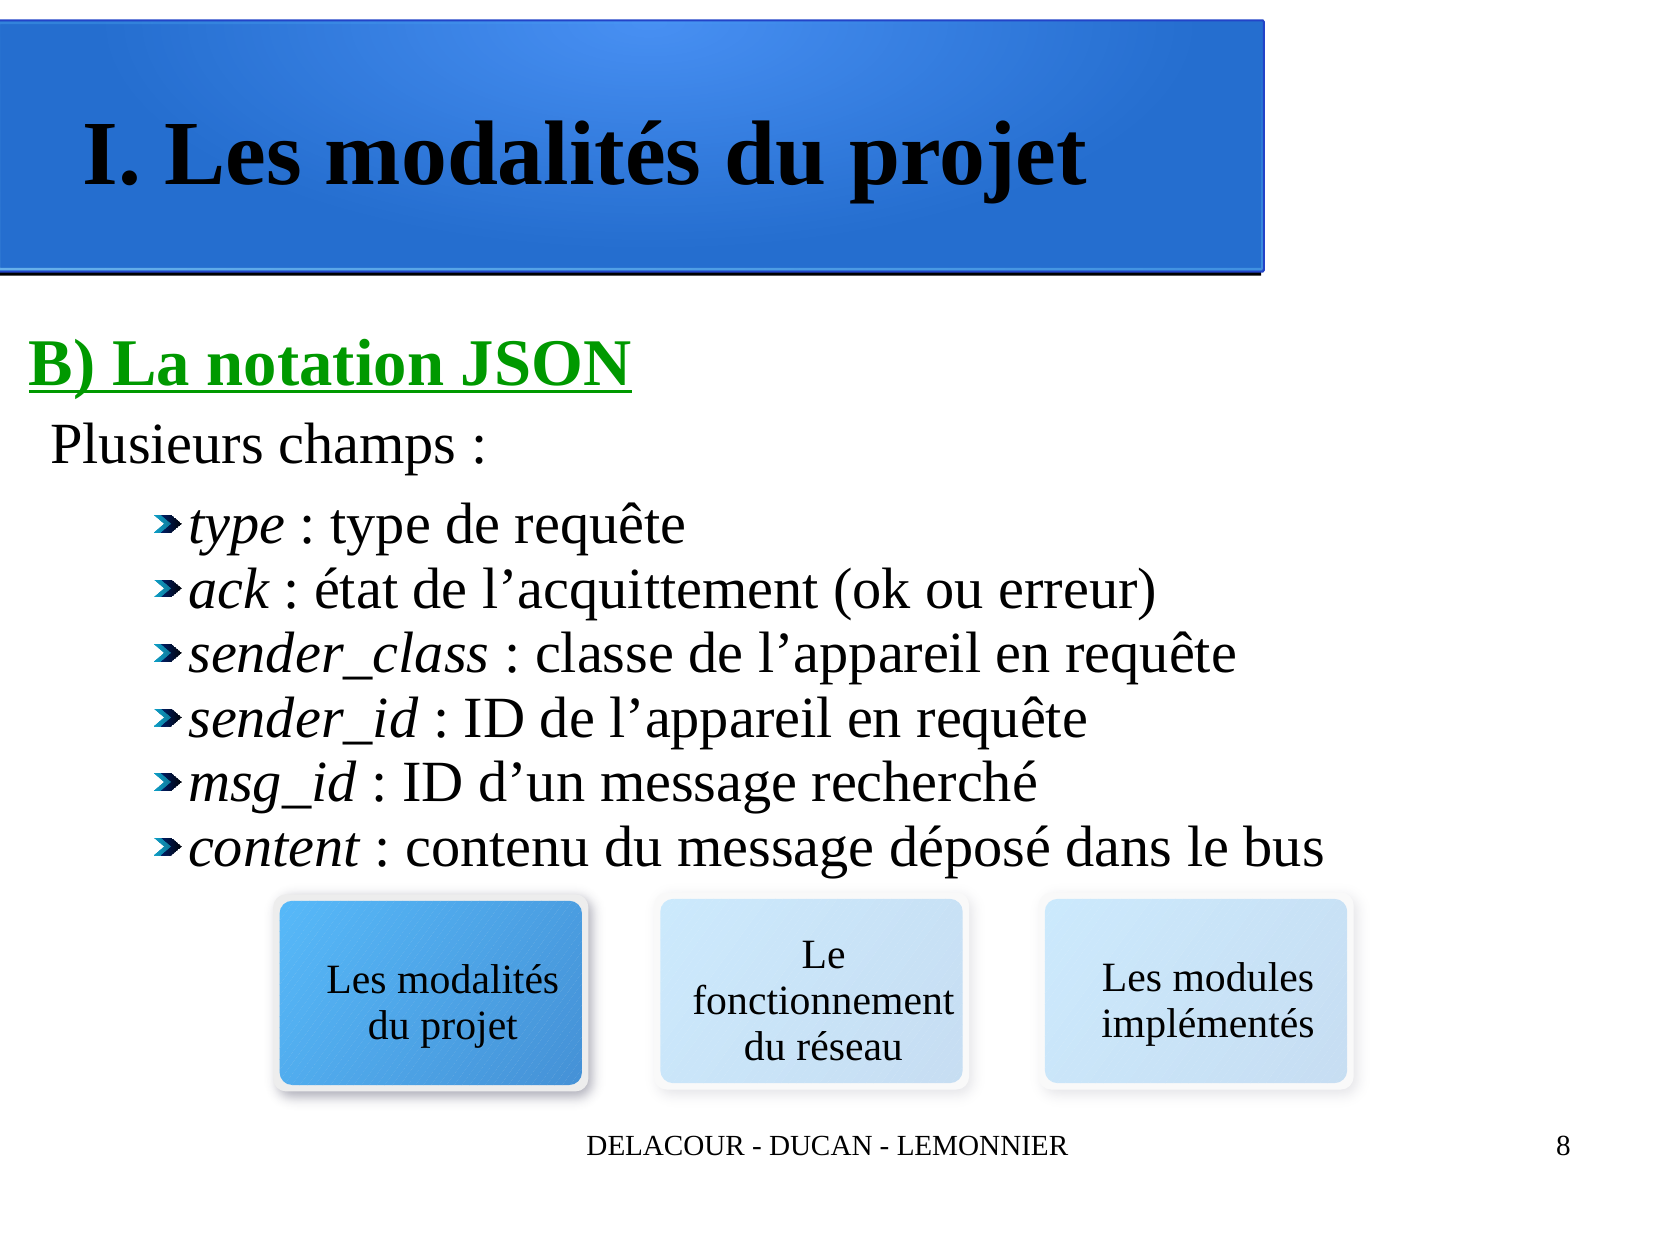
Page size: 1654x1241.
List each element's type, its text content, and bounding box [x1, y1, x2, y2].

text_box type : type de requête ack : état de l’acquittement (ok ou erreur) sender_class : classe de l’appareil en requête sender_id : ID de l’appareil en requête msg_id : ID d’un message recherché content : contenu du message déposé dans le bus [138, 484, 1340, 887]
text_box Plusieurs champs : [35, 403, 1283, 485]
picture [262, 887, 624, 1125]
picture [643, 887, 1005, 1123]
title I. Les modalités du projet [82, 94, 1264, 213]
picture [1027, 878, 1389, 1123]
text_box B) La notation JSON [14, 318, 910, 426]
